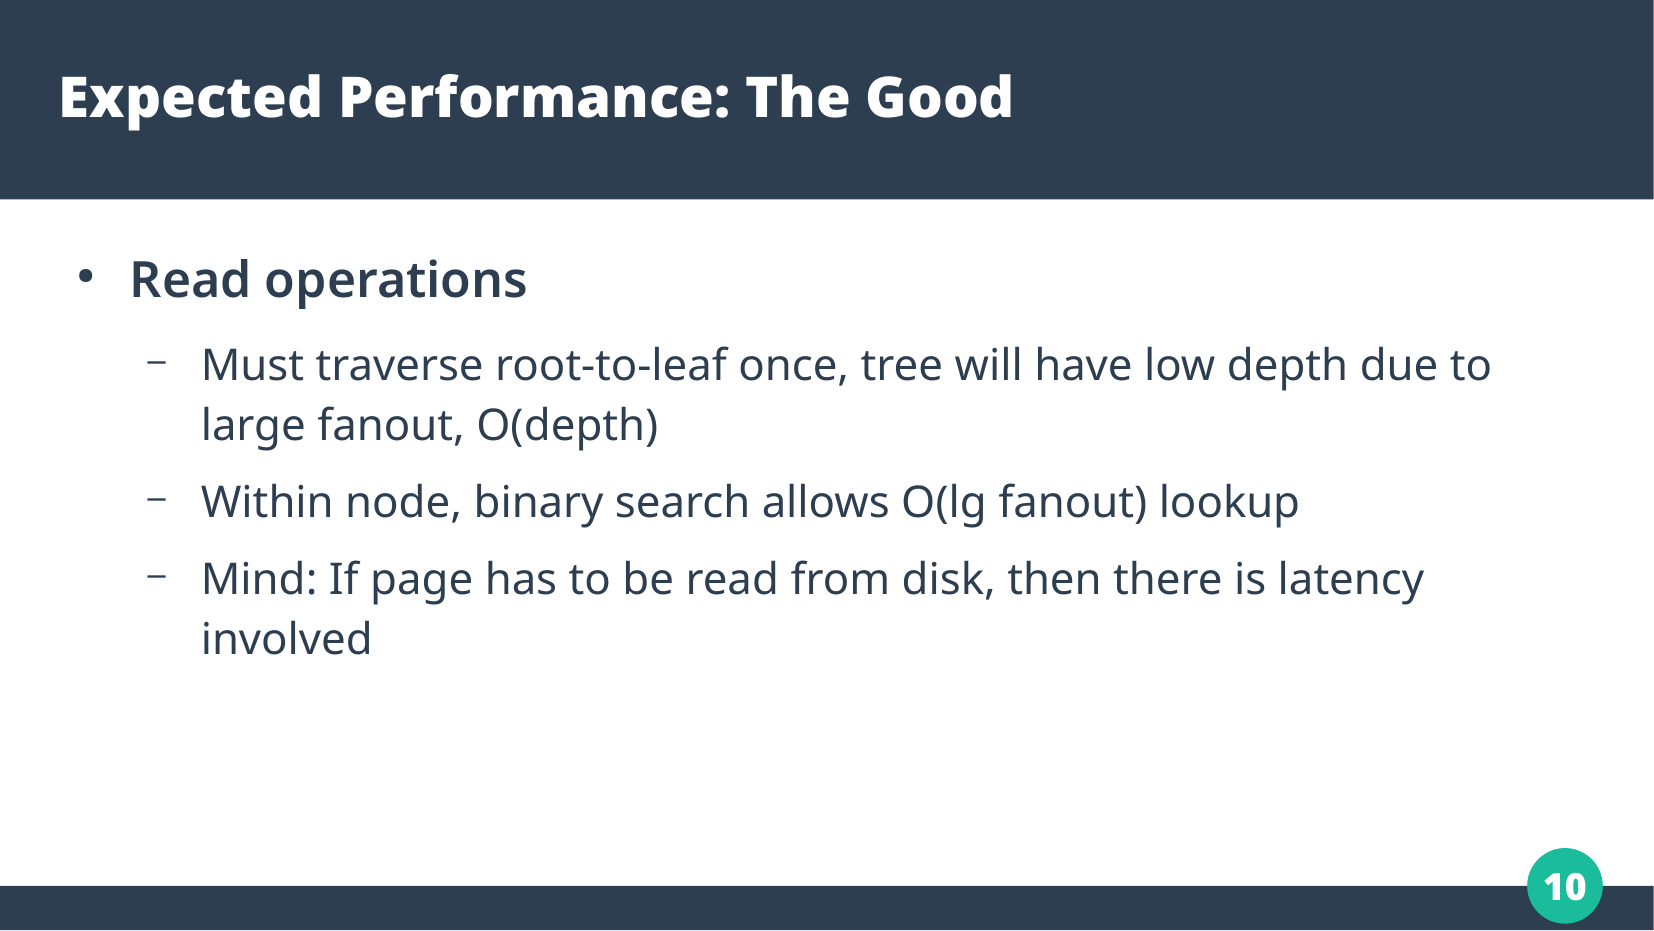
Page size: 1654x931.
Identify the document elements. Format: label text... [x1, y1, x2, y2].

list Read operations Must traverse root-to-leaf once, tree will have low depth due to large fanout, O(depth) Within node, binary search allows O(lg fanout) lookup Mind: If page has to be read from disk, then there is latency involved [59, 243, 1595, 864]
title Expected Performance: The Good [59, 37, 1595, 155]
